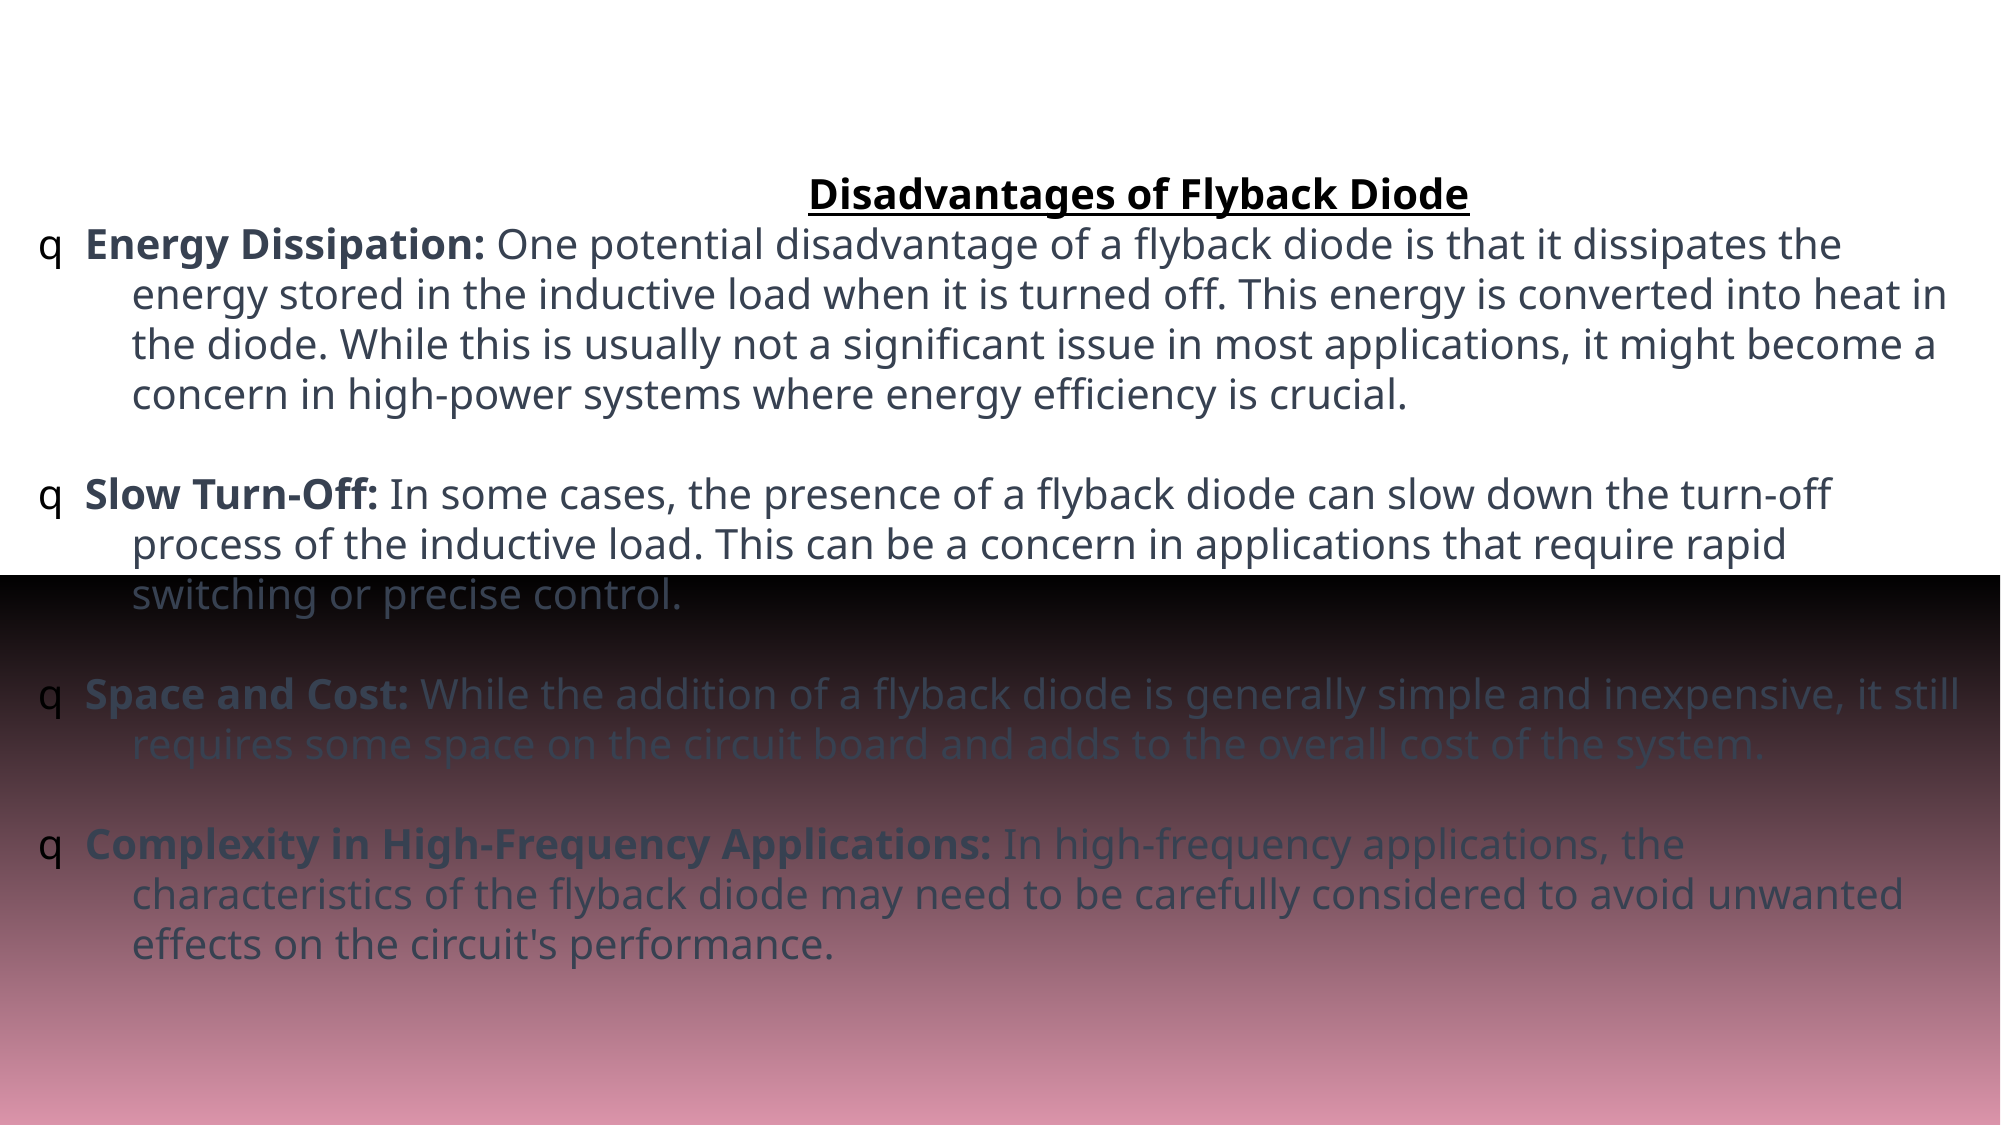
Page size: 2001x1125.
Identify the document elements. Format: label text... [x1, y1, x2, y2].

text_box Disadvantages of Flyback Diode Energy Dissipation: One potential disadvantage of a flyback diode is that it dissipates the energy stored in the inductive load when it is turned off. This energy is converted into heat in the diode. While this is usually not a significant issue in most applications, it might become a concern in high-power systems where energy efficiency is crucial. Slow Turn-Off: In some cases, the presence of a flyback diode can slow down the turn-off process of the inductive load. This can be a concern in applications that require rapid switching or precise control. Space and Cost: While the addition of a flyback diode is generally simple and inexpensive, it still requires some space on the circuit board and adds to the overall cost of the system. Complexity in High-Frequency Applications: In high-frequency applications, the characteristics of the flyback diode may need to be carefully considered to avoid unwanted effects on the circuit's performance. [22, 160, 1978, 1125]
